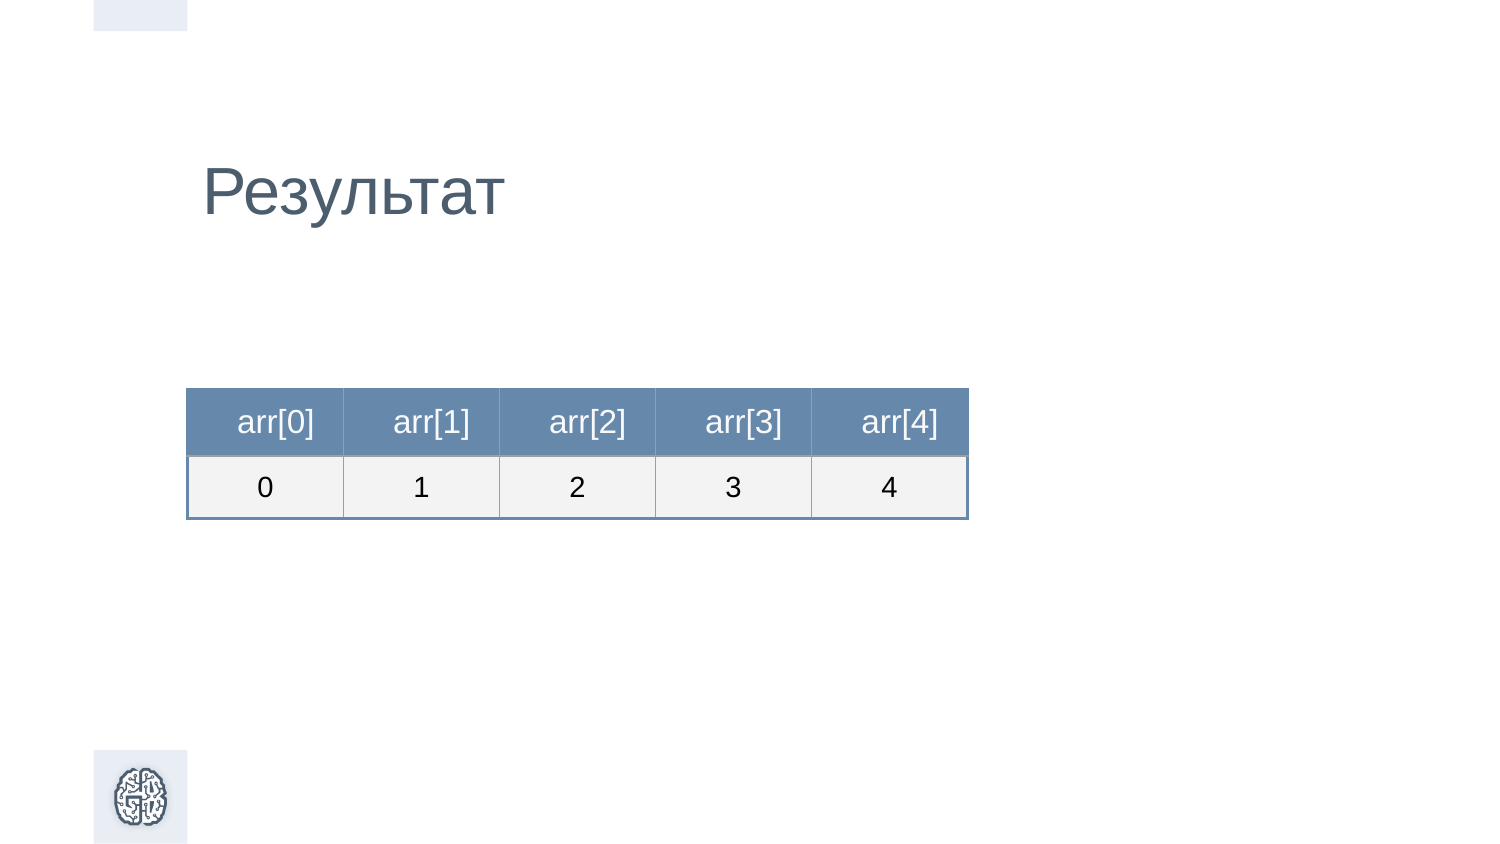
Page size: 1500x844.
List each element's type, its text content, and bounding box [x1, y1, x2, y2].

table_header arr[1] [344, 390, 499, 455]
table_cell 4 [812, 457, 966, 517]
table_header arr[2] [500, 390, 655, 455]
picture [106, 760, 175, 834]
table_header arr[4] [812, 390, 966, 455]
table_header arr[0] [189, 390, 343, 455]
table_cell 2 [500, 457, 655, 517]
table_cell 1 [344, 457, 499, 517]
text_box Результат [187, 93, 1312, 282]
table_cell 3 [656, 457, 811, 517]
table_header arr[3] [656, 390, 811, 455]
table_cell 0 [189, 457, 343, 517]
